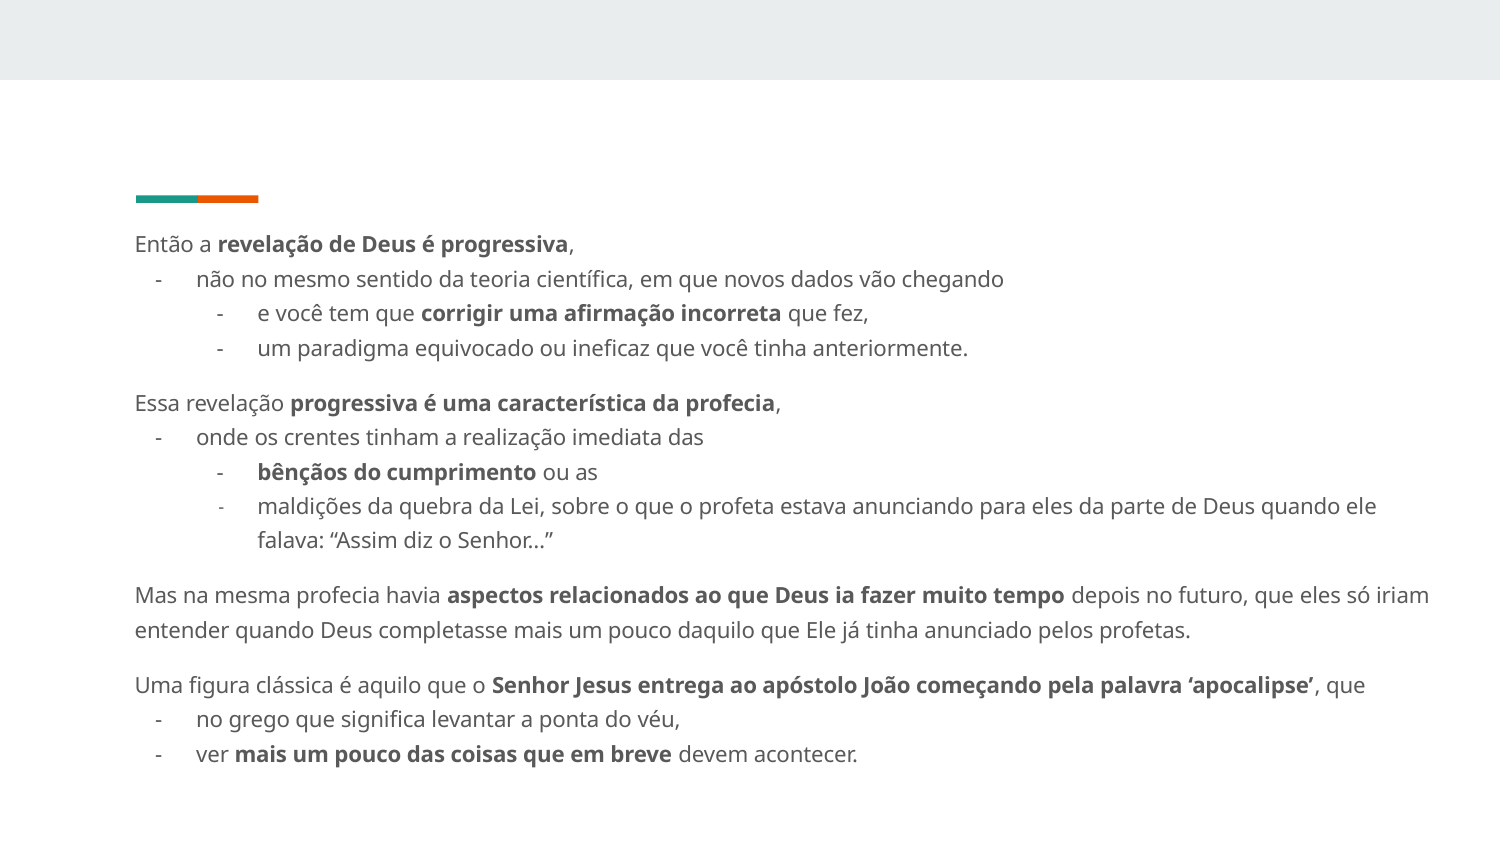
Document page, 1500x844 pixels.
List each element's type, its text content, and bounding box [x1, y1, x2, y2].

list Então a revelação de Deus é progressiva, não no mesmo sentido da teoria científica, em que novos dados vão chegando e você tem que corrigir uma afirmação incorreta que fez, um paradigma equivocado ou ineficaz que você tinha anteriormente. Essa revelação progressiva é uma característica da profecia, onde os crentes tinham a realização imediata das bênçãos do cumprimento ou as maldições da quebra da Lei, sobre o que o profeta estava anunciando para eles da parte de Deus quando ele falava: “Assim diz o Senhor…” Mas na mesma profecia havia aspectos relacionados ao que Deus ia fazer muito tempo depois no futuro, que eles só iriam entender quando Deus completasse mais um pouco daquilo que Ele já tinha anunciado pelos profetas. Uma figura clássica é aquilo que o Senhor Jesus entrega ao apóstolo João começando pela palavra ‘apocalipse’, que no grego que significa levantar a ponta do véu, ver mais um pouco das coisas que em breve devem acontecer. [119, 209, 1446, 797]
